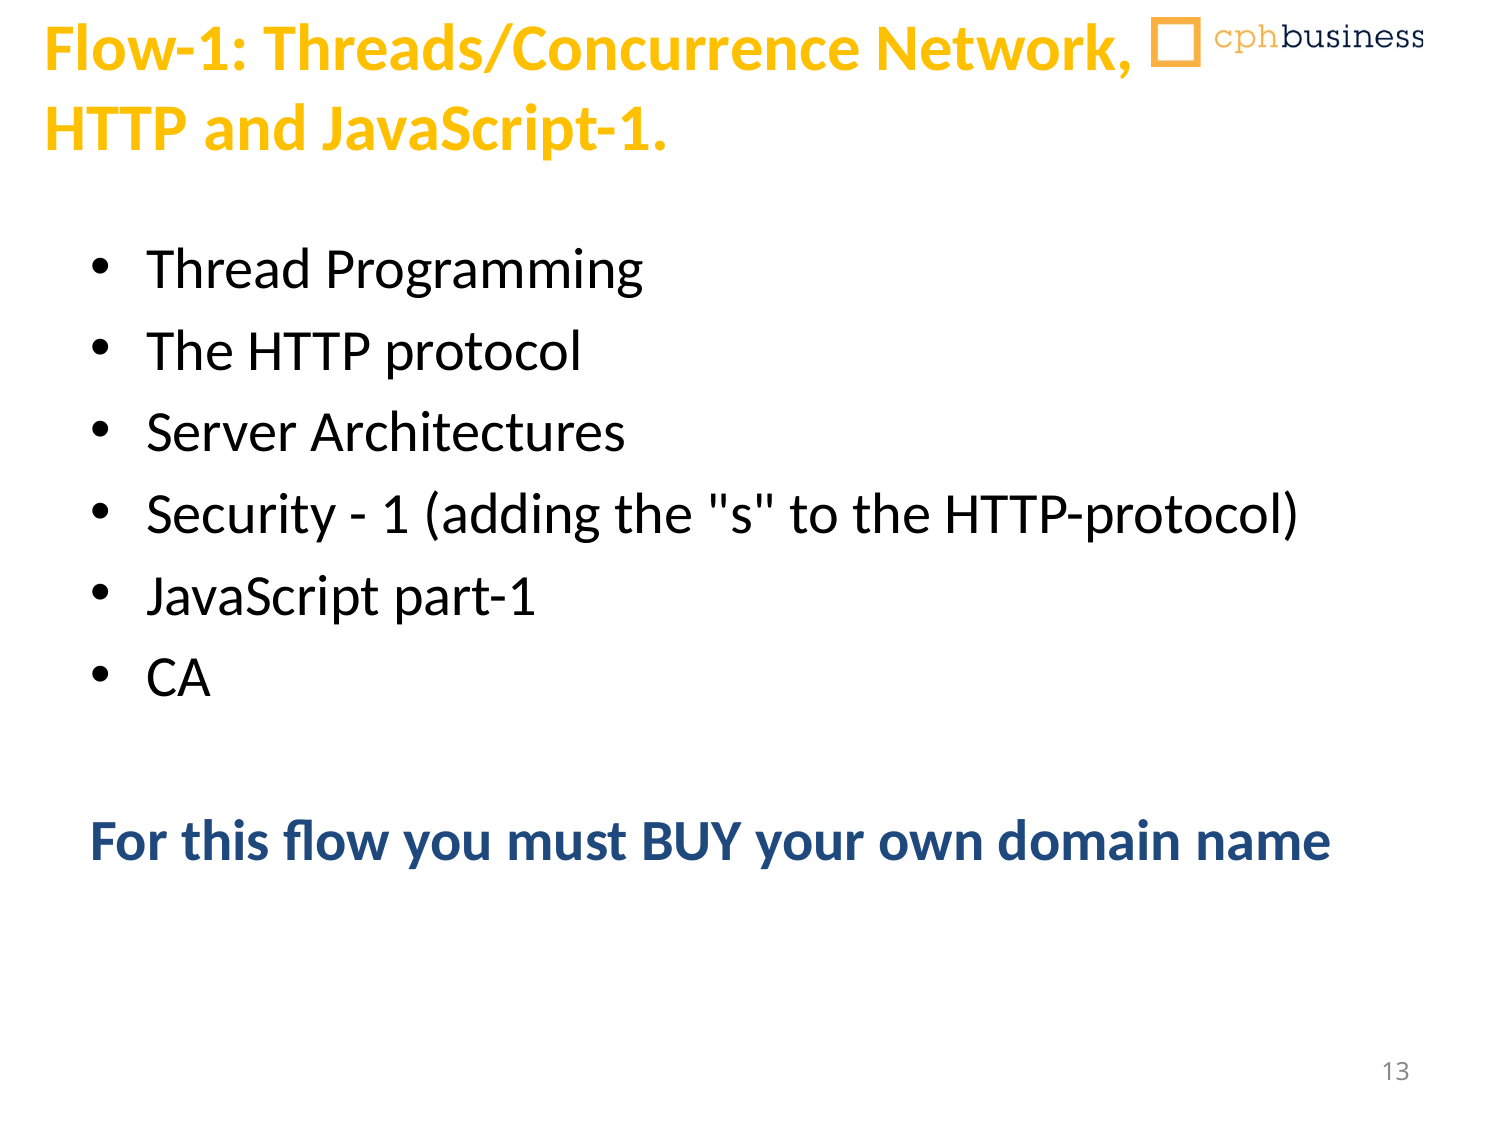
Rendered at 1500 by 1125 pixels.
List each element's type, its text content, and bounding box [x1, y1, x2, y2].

list Thread Programming The HTTP protocol Server Architectures Security - 1 (adding the "s" to the HTTP-protocol) JavaScript part-1 CA For this flow you must BUY your own domain name [75, 222, 1425, 1005]
title Flow-1: Threads/Concurrence Network, HTTP and JavaScript-1. [29, 19, 1188, 149]
slide_number <number> [1074, 1042, 1425, 1103]
picture [1151, 17, 1424, 67]
